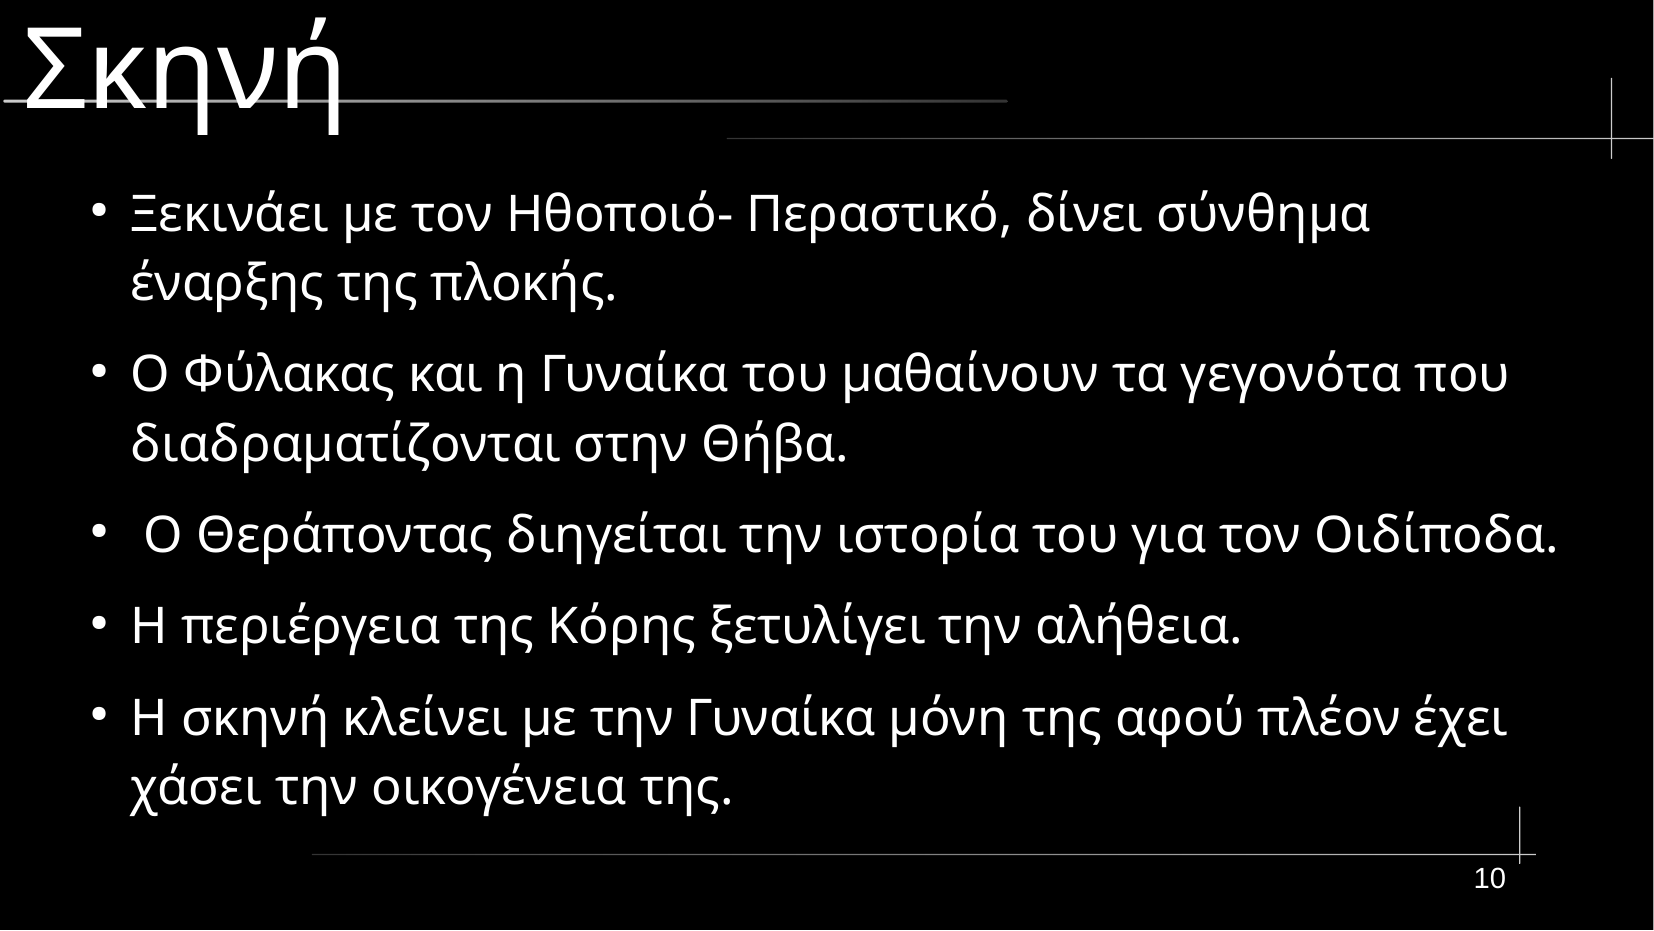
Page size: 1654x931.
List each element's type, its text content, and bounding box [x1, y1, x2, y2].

title Σκηνή [23, 8, 1589, 122]
list Ξεκινάει με τον Ηθοποιό- Περαστικό, δίνει σύνθημα έναρξης της πλοκής. Ο Φύλακας και η Γυναίκα του μαθαίνουν τα γεγονότα που διαδραματίζονται στην Θήβα. Ο Θεράποντας διηγείται την ιστορία του για τον Οιδίποδα. Η περιέργεια της Κόρης ξετυλίγει την αλήθεια. Η σκηνή κλείνει με την Γυναίκα μόνη της αφού πλέον έχει χάσει την οικογένεια της. [76, 177, 1565, 857]
